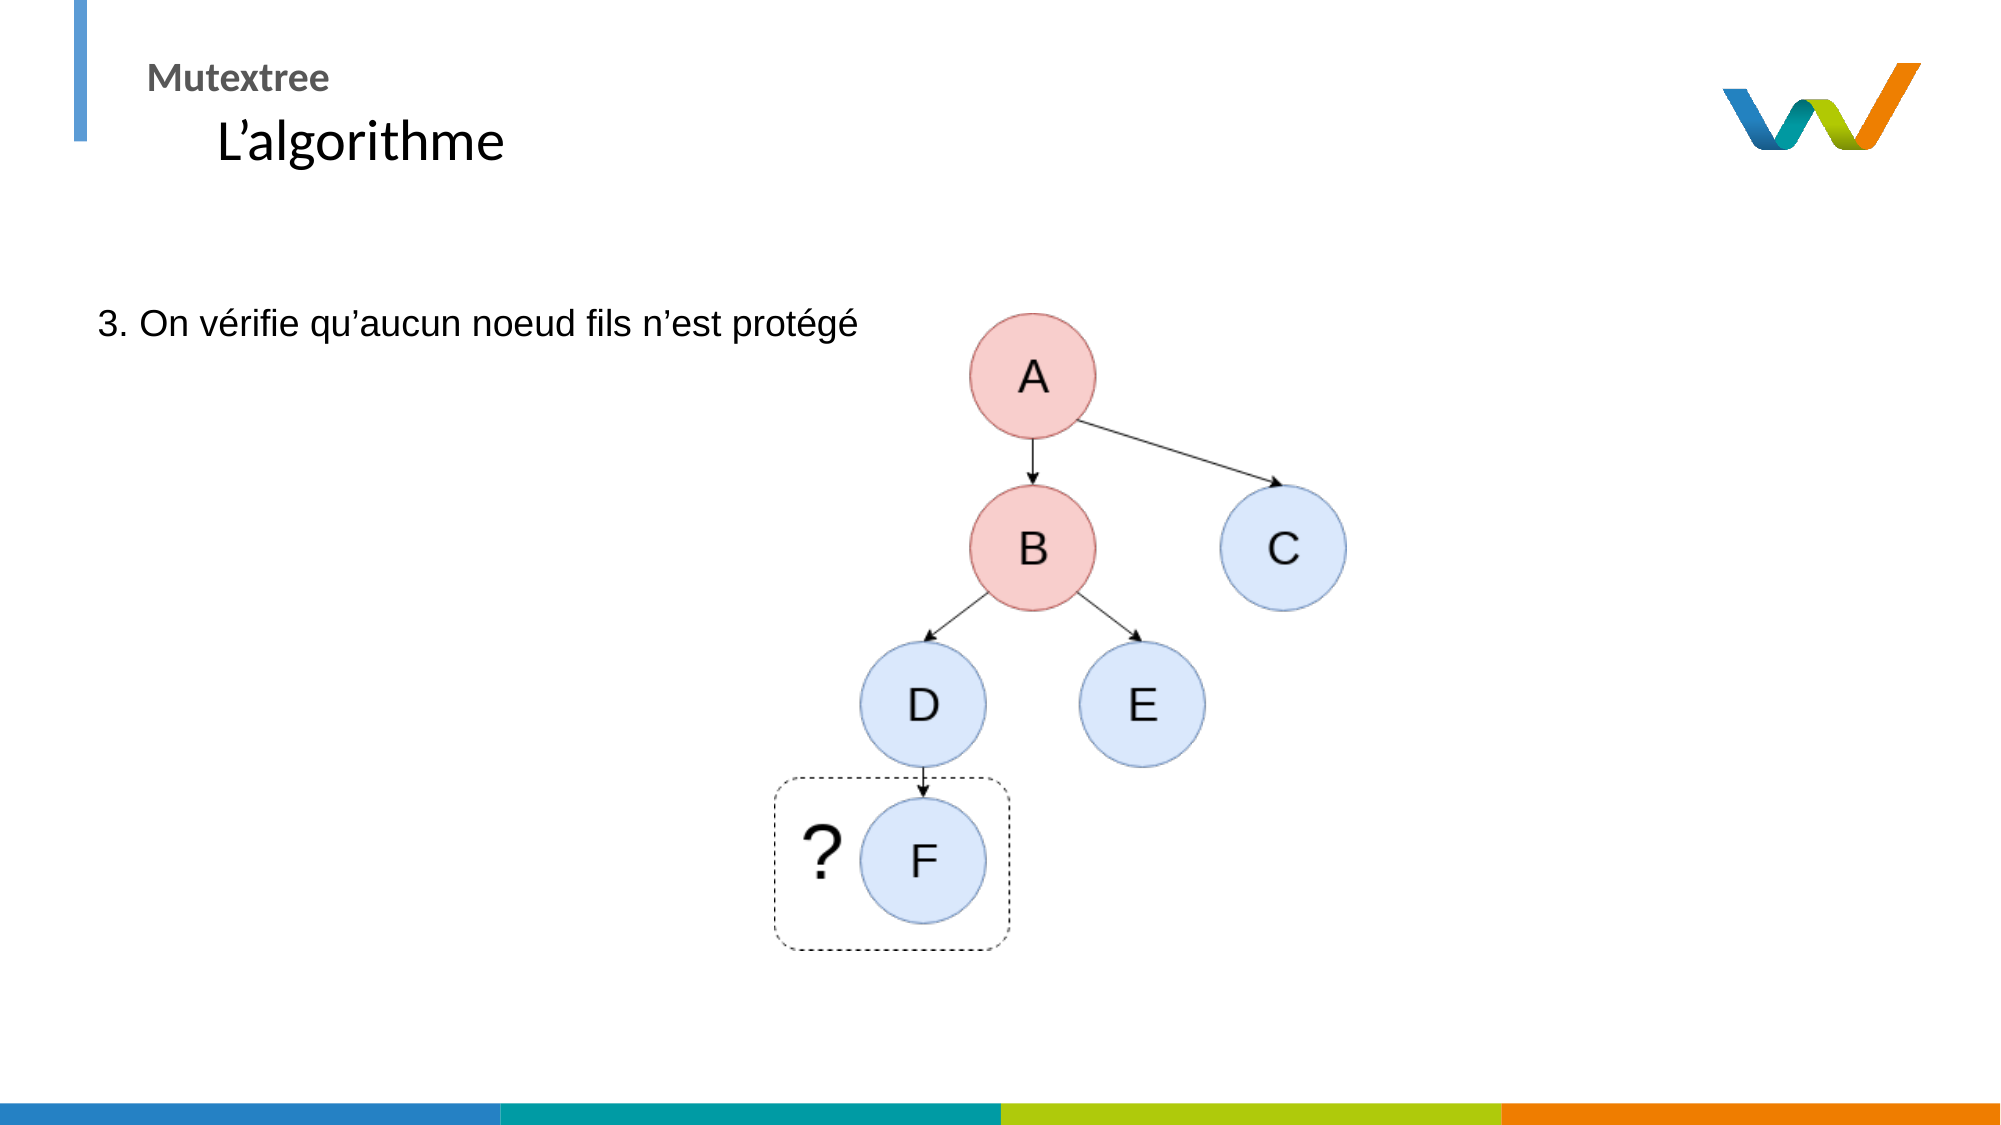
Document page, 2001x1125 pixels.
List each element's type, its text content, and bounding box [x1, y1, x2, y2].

list Mutextree [131, 48, 1400, 103]
picture [774, 313, 1347, 951]
picture [1702, 63, 1931, 157]
text_box 3. On vérifie qu’aucun noeud fils n’est protégé [82, 295, 963, 395]
list L’algorithme [131, 103, 1400, 157]
